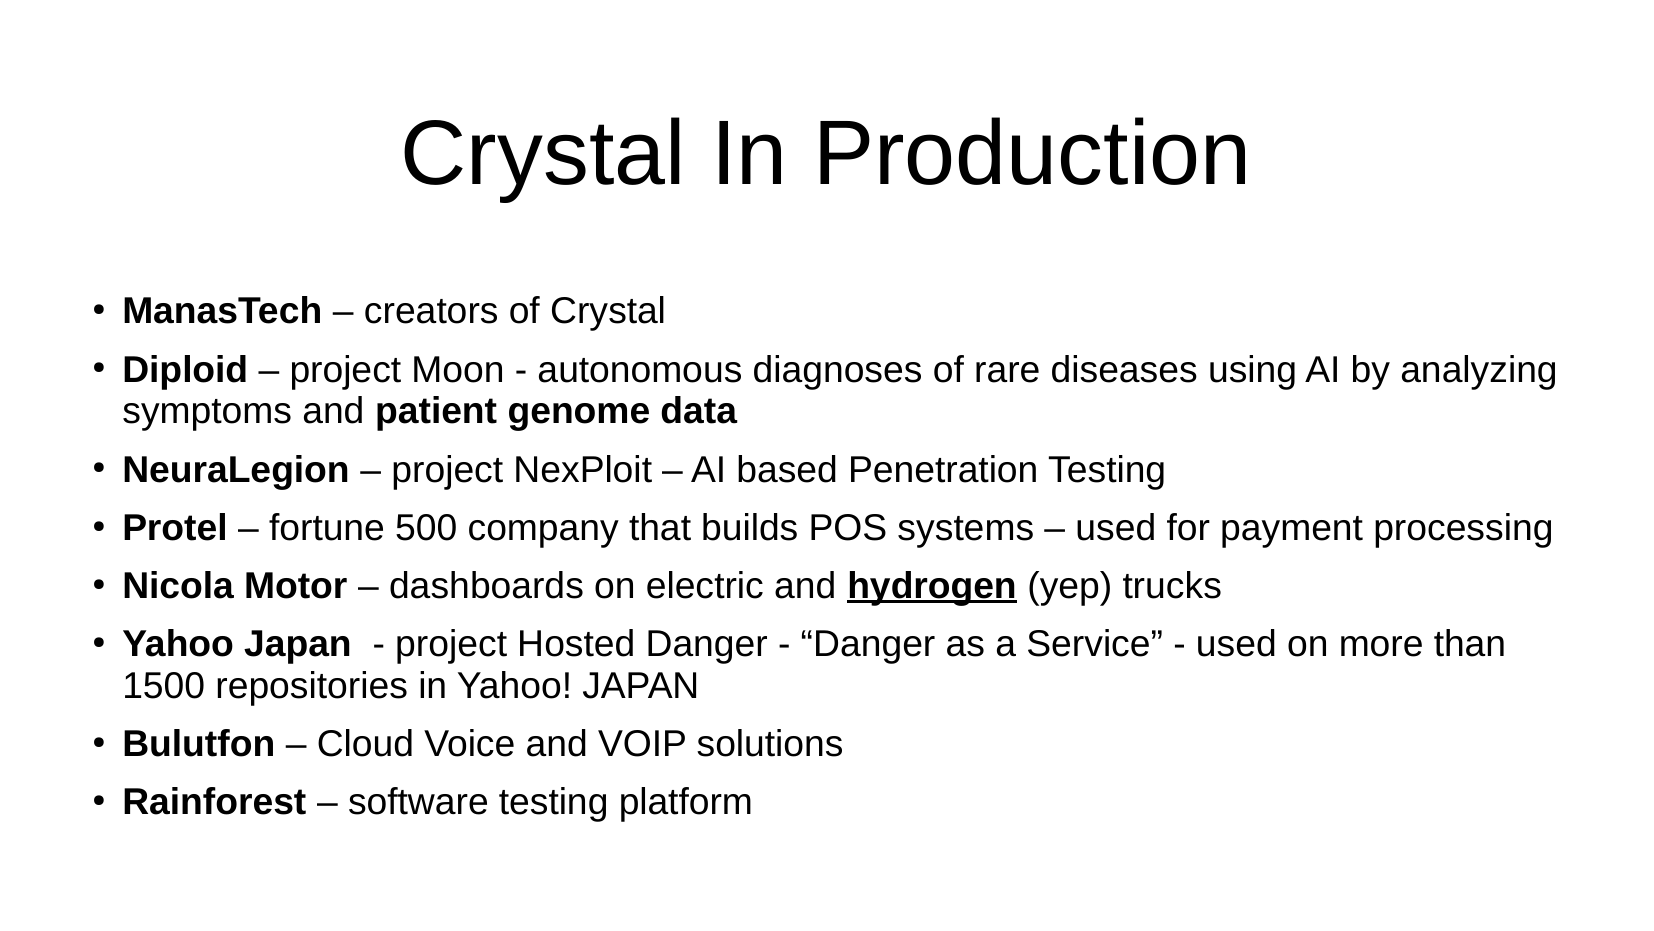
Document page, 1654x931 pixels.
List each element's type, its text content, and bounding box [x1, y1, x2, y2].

list ManasTech – creators of Crystal Diploid – project Moon - autonomous diagnoses of rare diseases using AI by analyzing symptoms and patient genome data NeuraLegion – project NexPloit – AI based Penetration Testing Protel – fortune 500 company that builds POS systems – used for payment processing Nicola Motor – dashboards on electric and hydrogen (yep) trucks Yahoo Japan - project Hosted Danger - “Danger as a Service” - used on more than 1500 repositories in Yahoo! JAPAN Bulutfon – Cloud Voice and VOIP solutions Rainforest – software testing platform [82, 290, 1571, 871]
title Crystal In Production [82, 49, 1571, 257]
